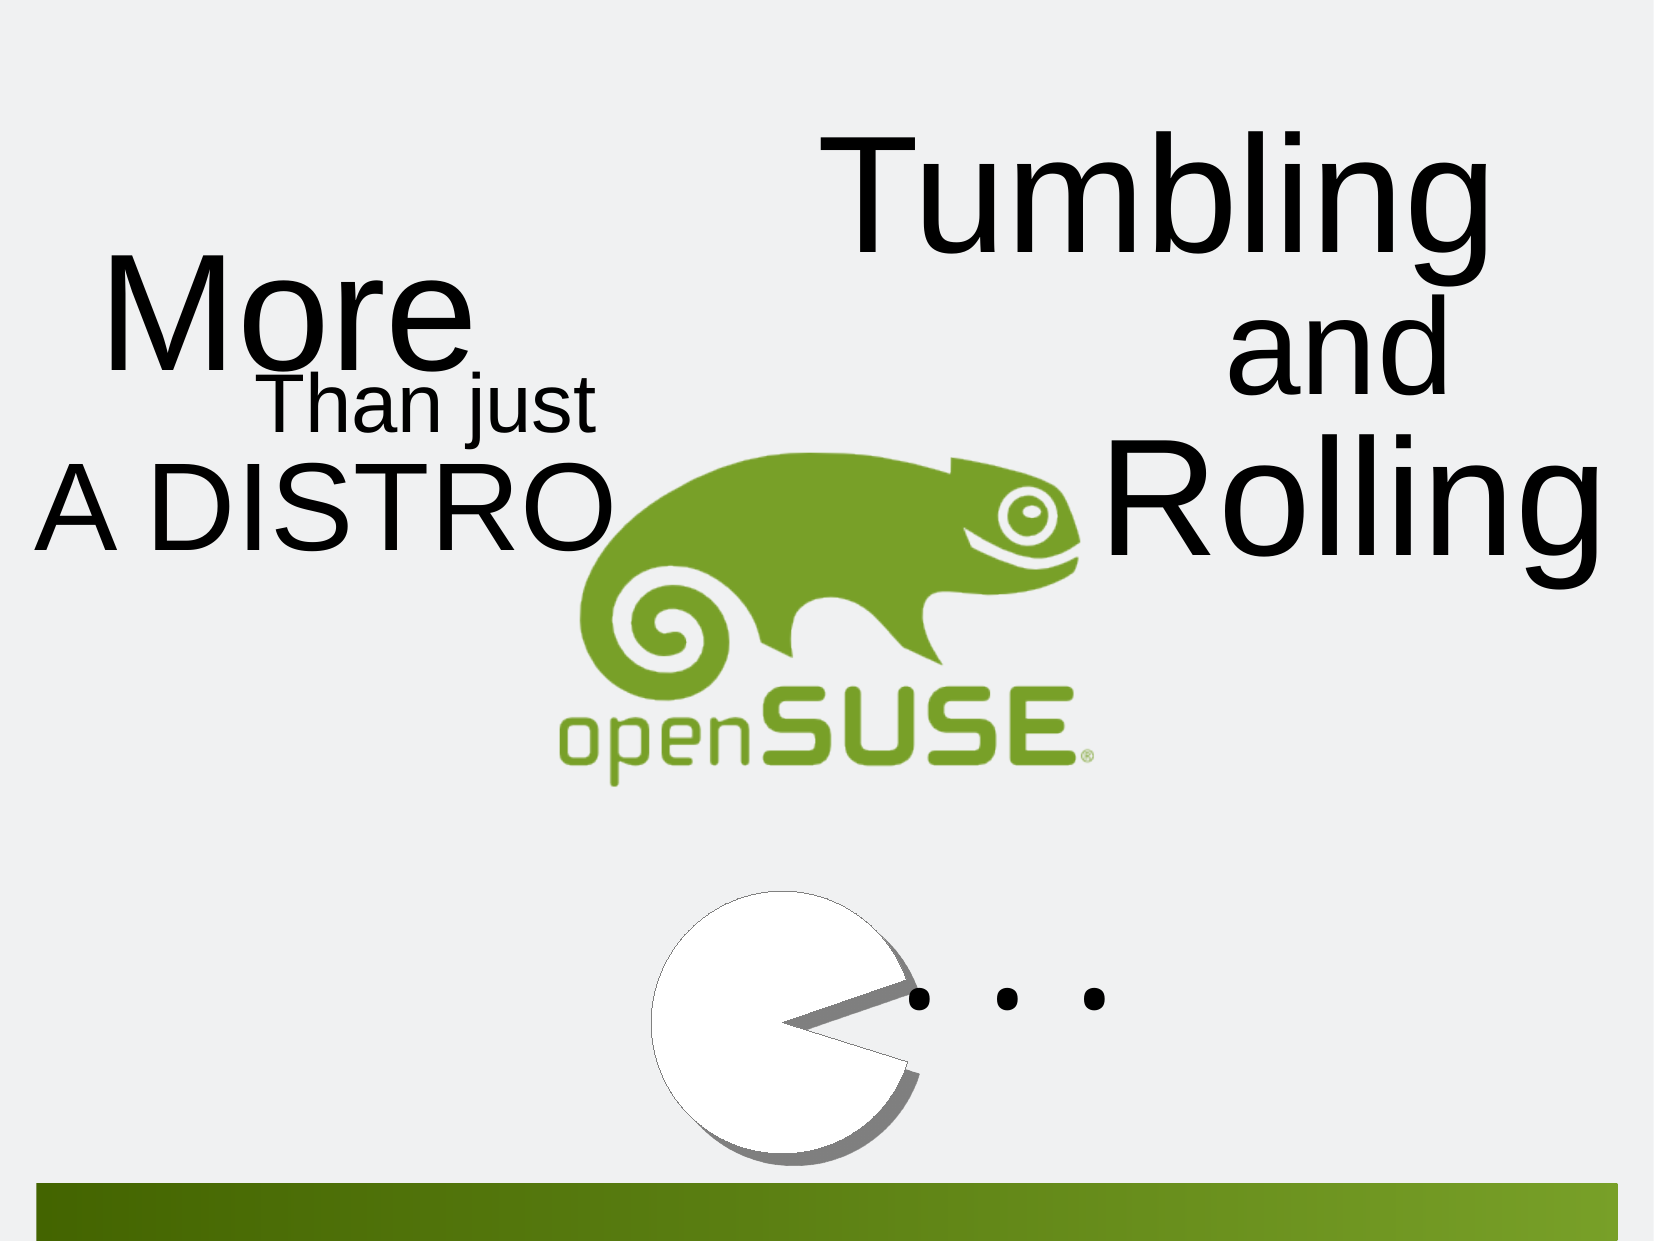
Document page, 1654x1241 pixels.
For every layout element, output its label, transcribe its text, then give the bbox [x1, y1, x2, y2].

title Rolling [1082, 344, 1625, 651]
text_box [651, 891, 882, 1154]
title Than just [32, 295, 820, 512]
picture [0, 0, 1654, 1241]
title and [1207, 193, 1471, 344]
title Tumbling [764, 59, 1552, 331]
title A DISTRO [0, 371, 720, 644]
text_box . [970, 823, 1058, 1112]
title More [48, 176, 529, 295]
text_box . [882, 823, 970, 1112]
text_box . [1058, 823, 1146, 1112]
